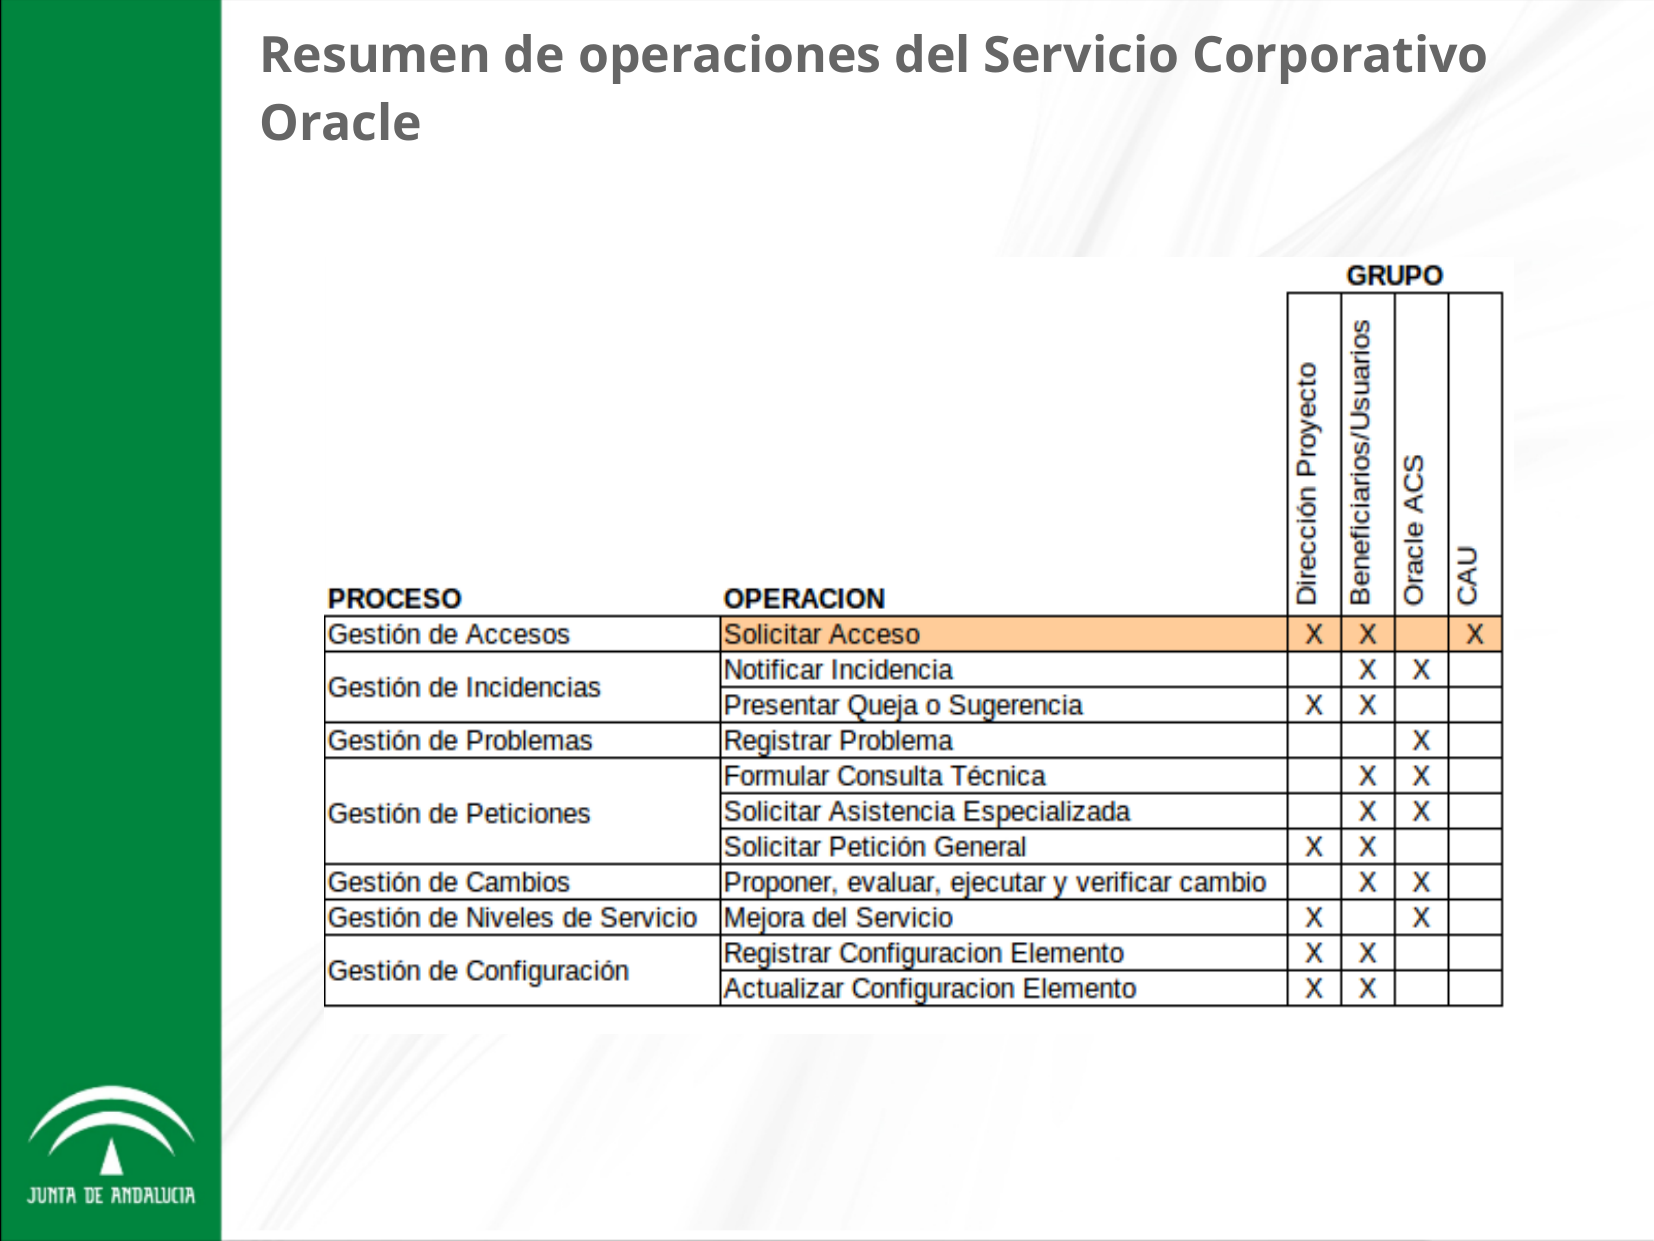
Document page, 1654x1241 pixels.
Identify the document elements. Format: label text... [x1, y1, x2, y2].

title Resumen de operaciones del Servicio Corporativo Oracle [259, 45, 1577, 129]
picture [0, 0, 1654, 1241]
